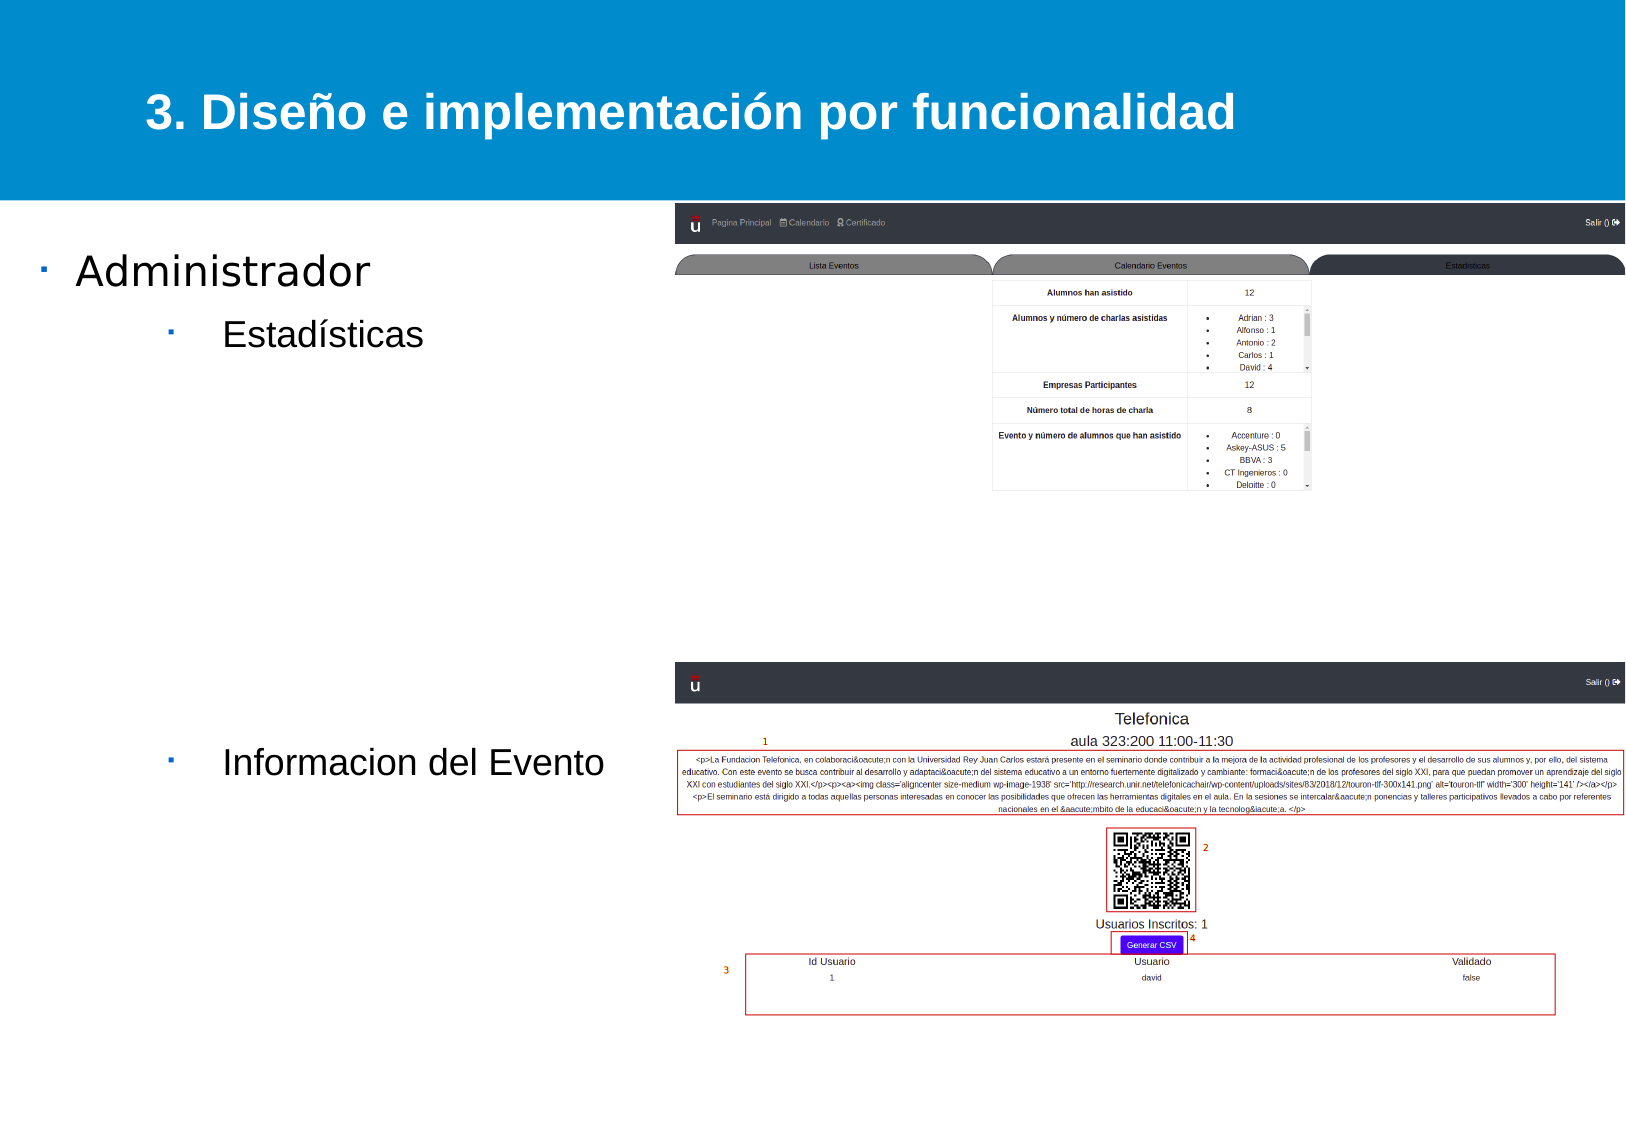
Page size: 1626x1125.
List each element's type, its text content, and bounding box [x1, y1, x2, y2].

picture [675, 203, 1626, 601]
title 3. Diseño e implementación por funcionalidad [115, 37, 1238, 188]
list Administrador Estadísticas Informacion del Evento [0, 247, 1450, 901]
picture [675, 662, 1626, 1125]
